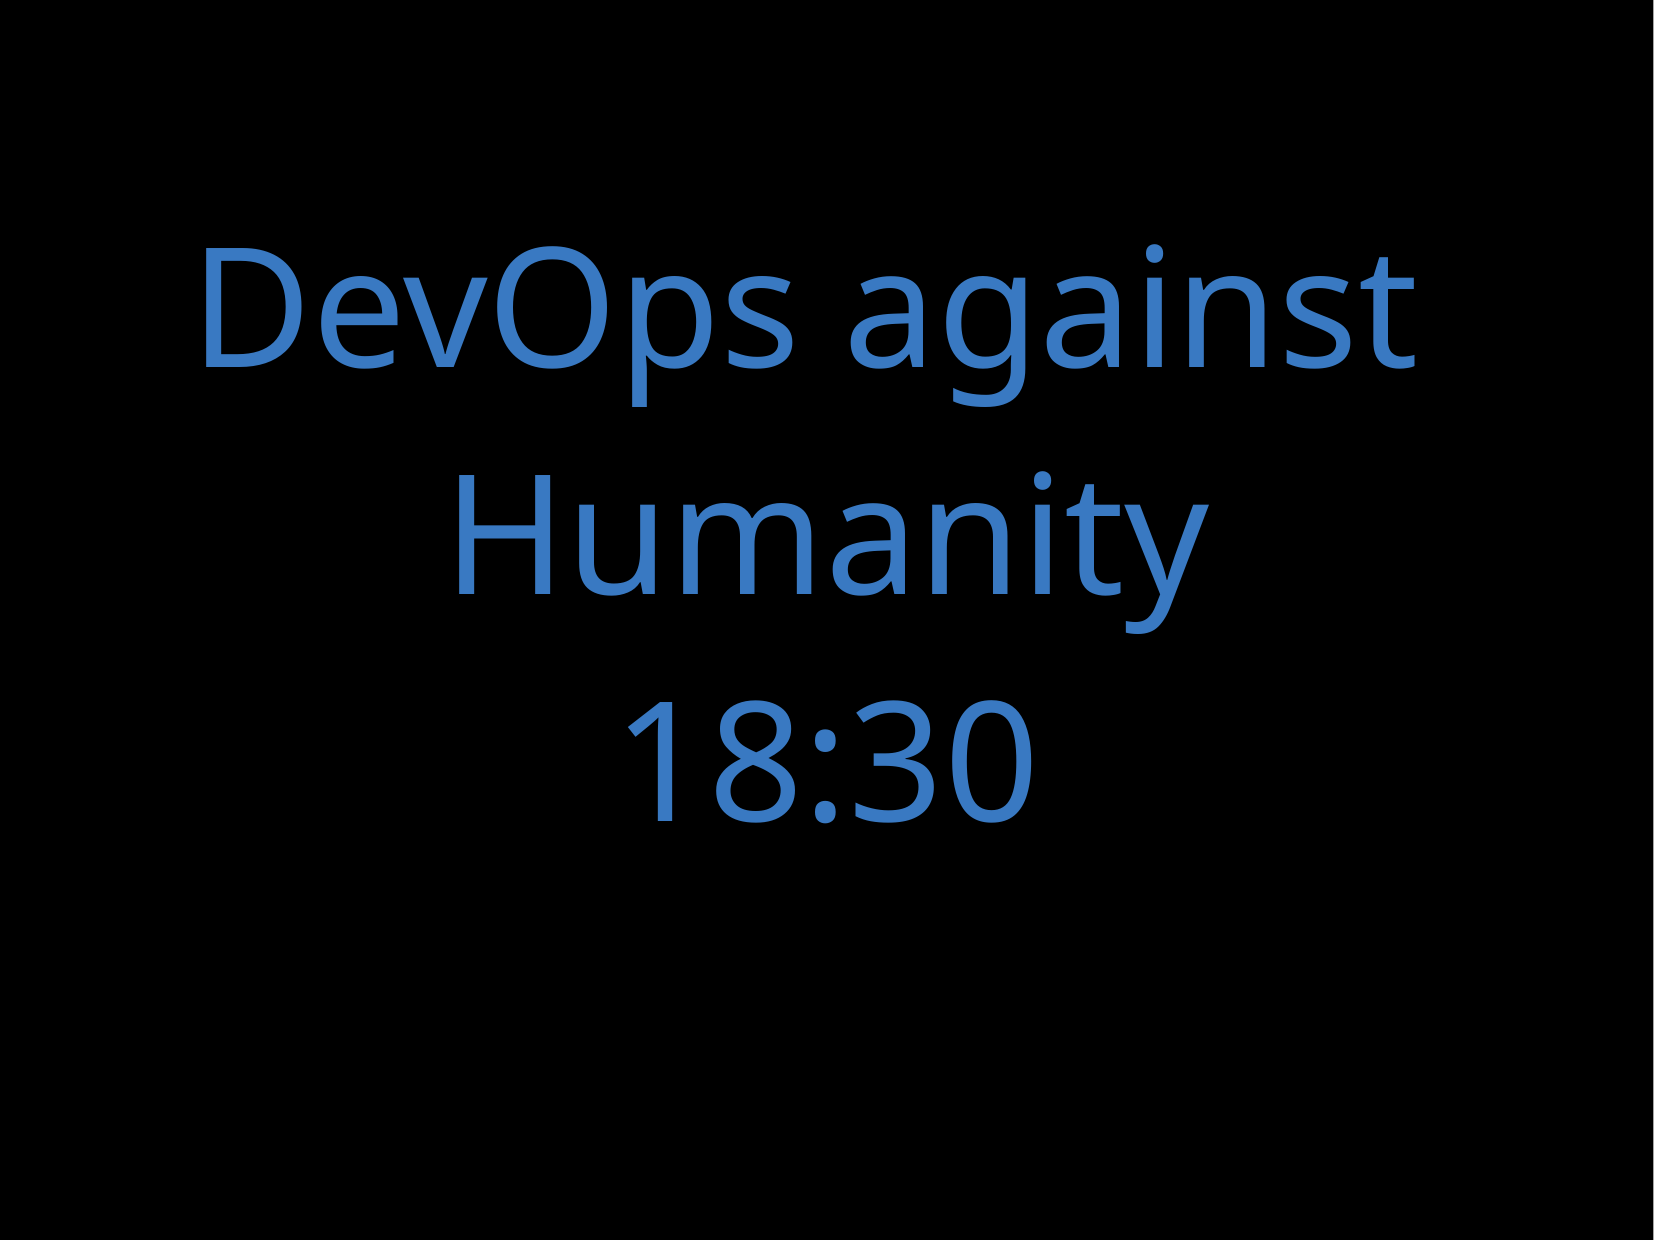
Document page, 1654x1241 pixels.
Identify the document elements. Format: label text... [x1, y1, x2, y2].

subtitle DevOps against Humanity 18:30 [82, 49, 1571, 1010]
